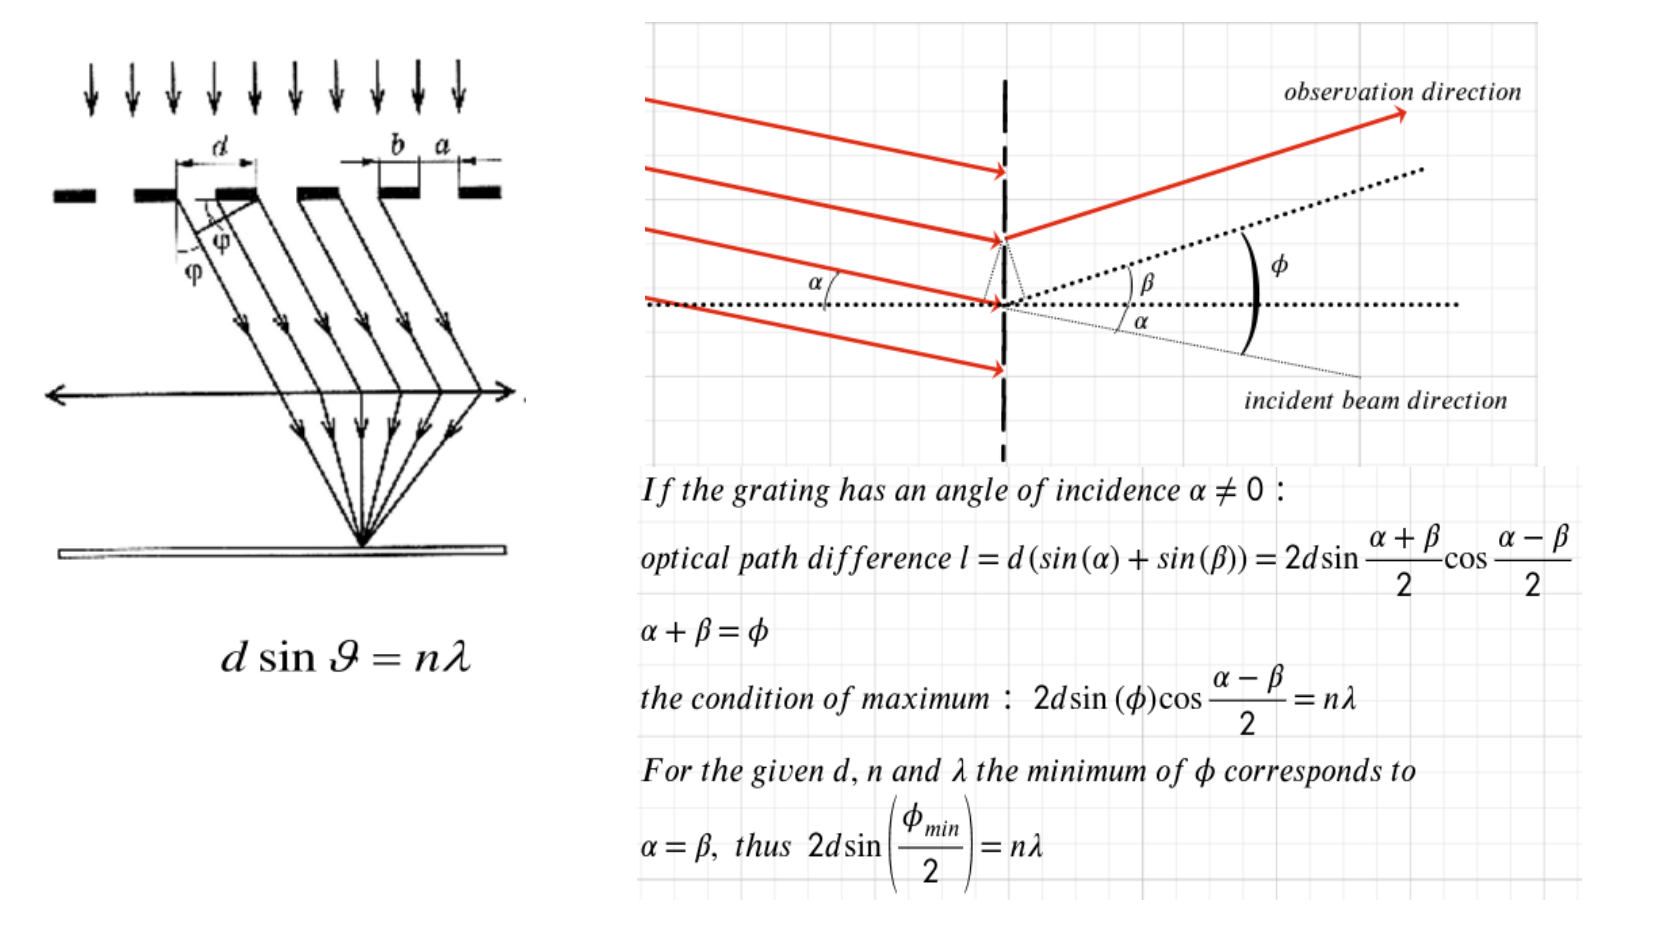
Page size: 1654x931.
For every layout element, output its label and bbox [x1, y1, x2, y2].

picture [637, 22, 1582, 901]
picture [187, 599, 516, 707]
picture [37, 46, 526, 563]
